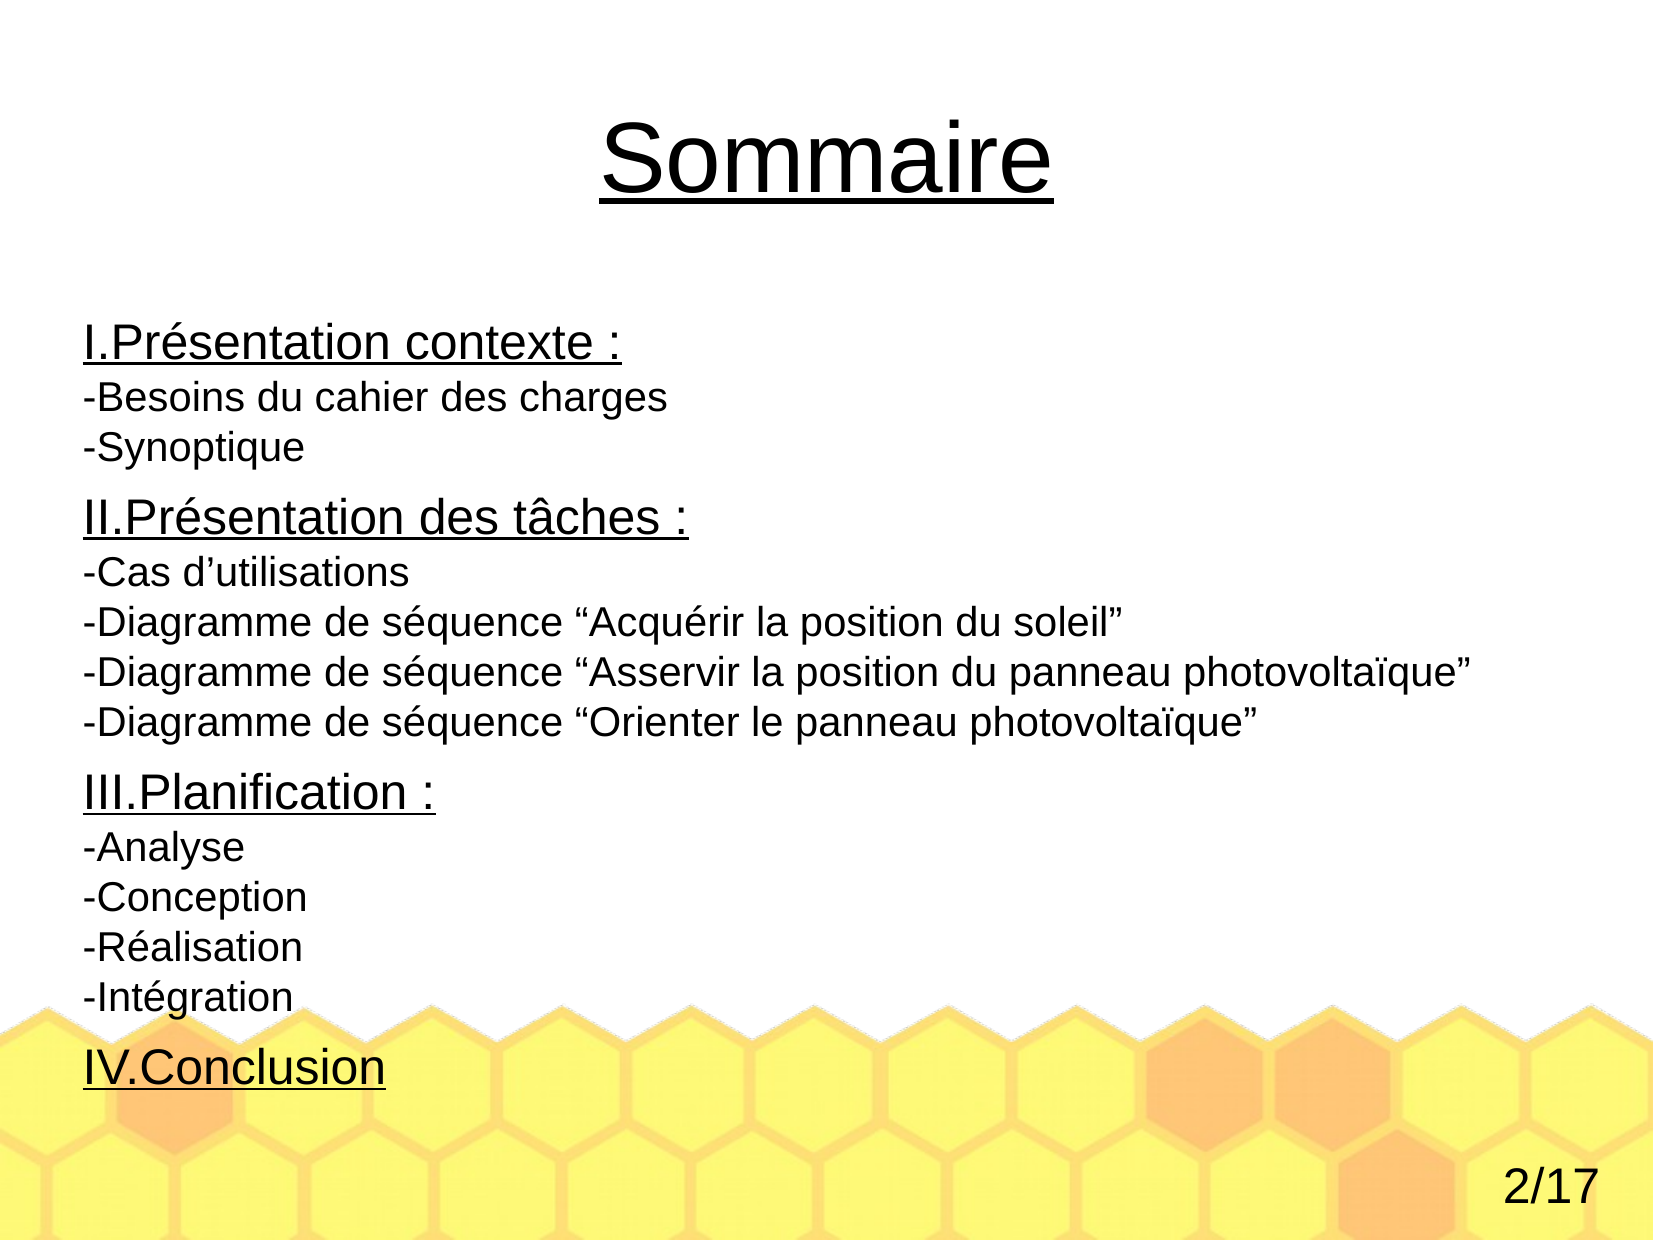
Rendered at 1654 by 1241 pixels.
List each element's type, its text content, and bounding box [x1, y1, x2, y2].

text_box I.Présentation contexte : -Besoins du cahier des charges -Synoptique II.Présentation des tâches : -Cas d’utilisations -Diagramme de séquence “Acquérir la position du soleil” -Diagramme de séquence “Asservir la position du panneau photovoltaïque” -Diagramme de séquence “Orienter le panneau photovoltaïque” III.Planification : -Analyse -Conception -Réalisation -Intégration IV.Conclusion [82, 256, 1571, 1148]
picture [0, 1001, 1488, 1240]
text_box Sommaire [82, 49, 1571, 256]
text_box <numéro>/17 [1488, 1146, 1630, 1241]
picture [1571, 1001, 1653, 1240]
